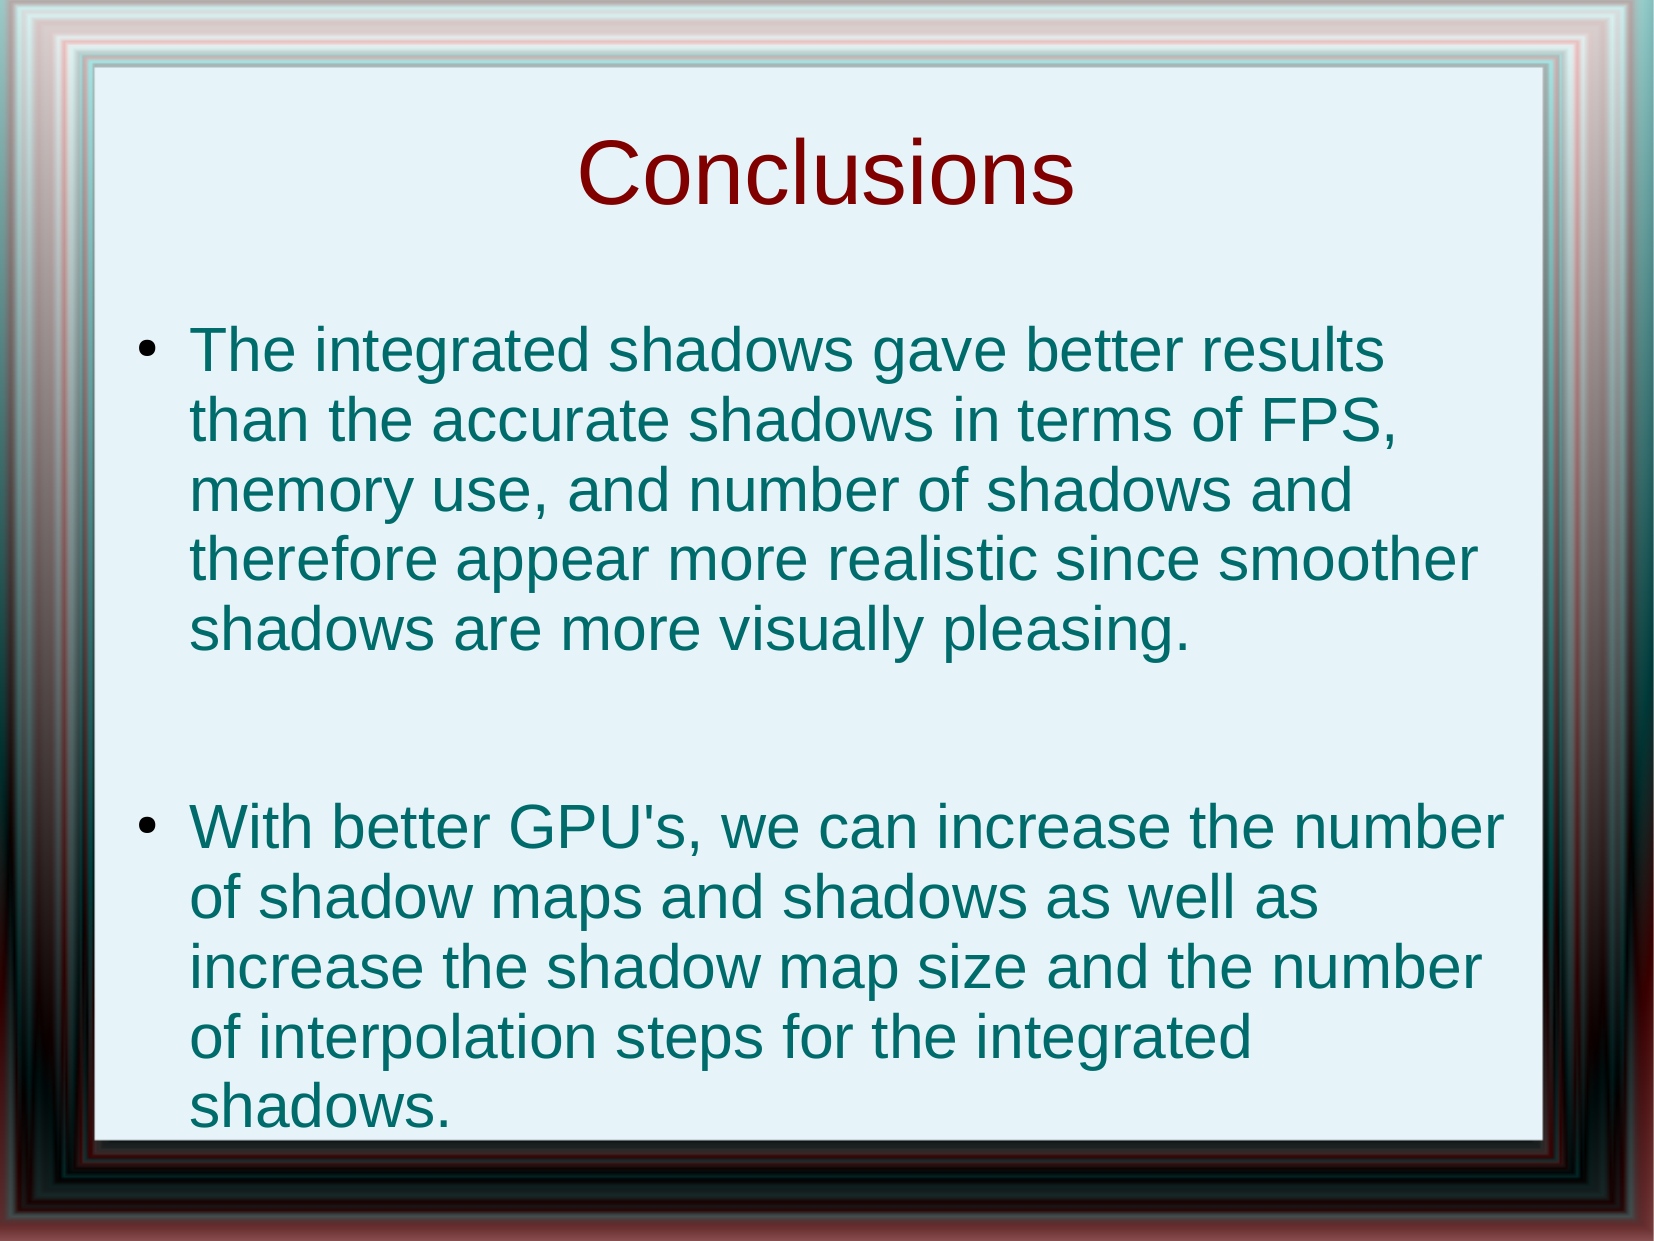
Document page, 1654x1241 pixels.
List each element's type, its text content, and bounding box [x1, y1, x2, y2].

picture [0, 0, 1654, 1241]
list The integrated shadows gave better results than the accurate shadows in terms of FPS, memory use, and number of shadows and therefore appear more realistic since smoother shadows are more visually pleasing. With better GPU's, we can increase the number of shadow maps and shadows as well as increase the shadow map size and the number of interpolation steps for the integrated shadows. [118, 315, 1507, 1139]
title Conclusions [118, 95, 1536, 250]
